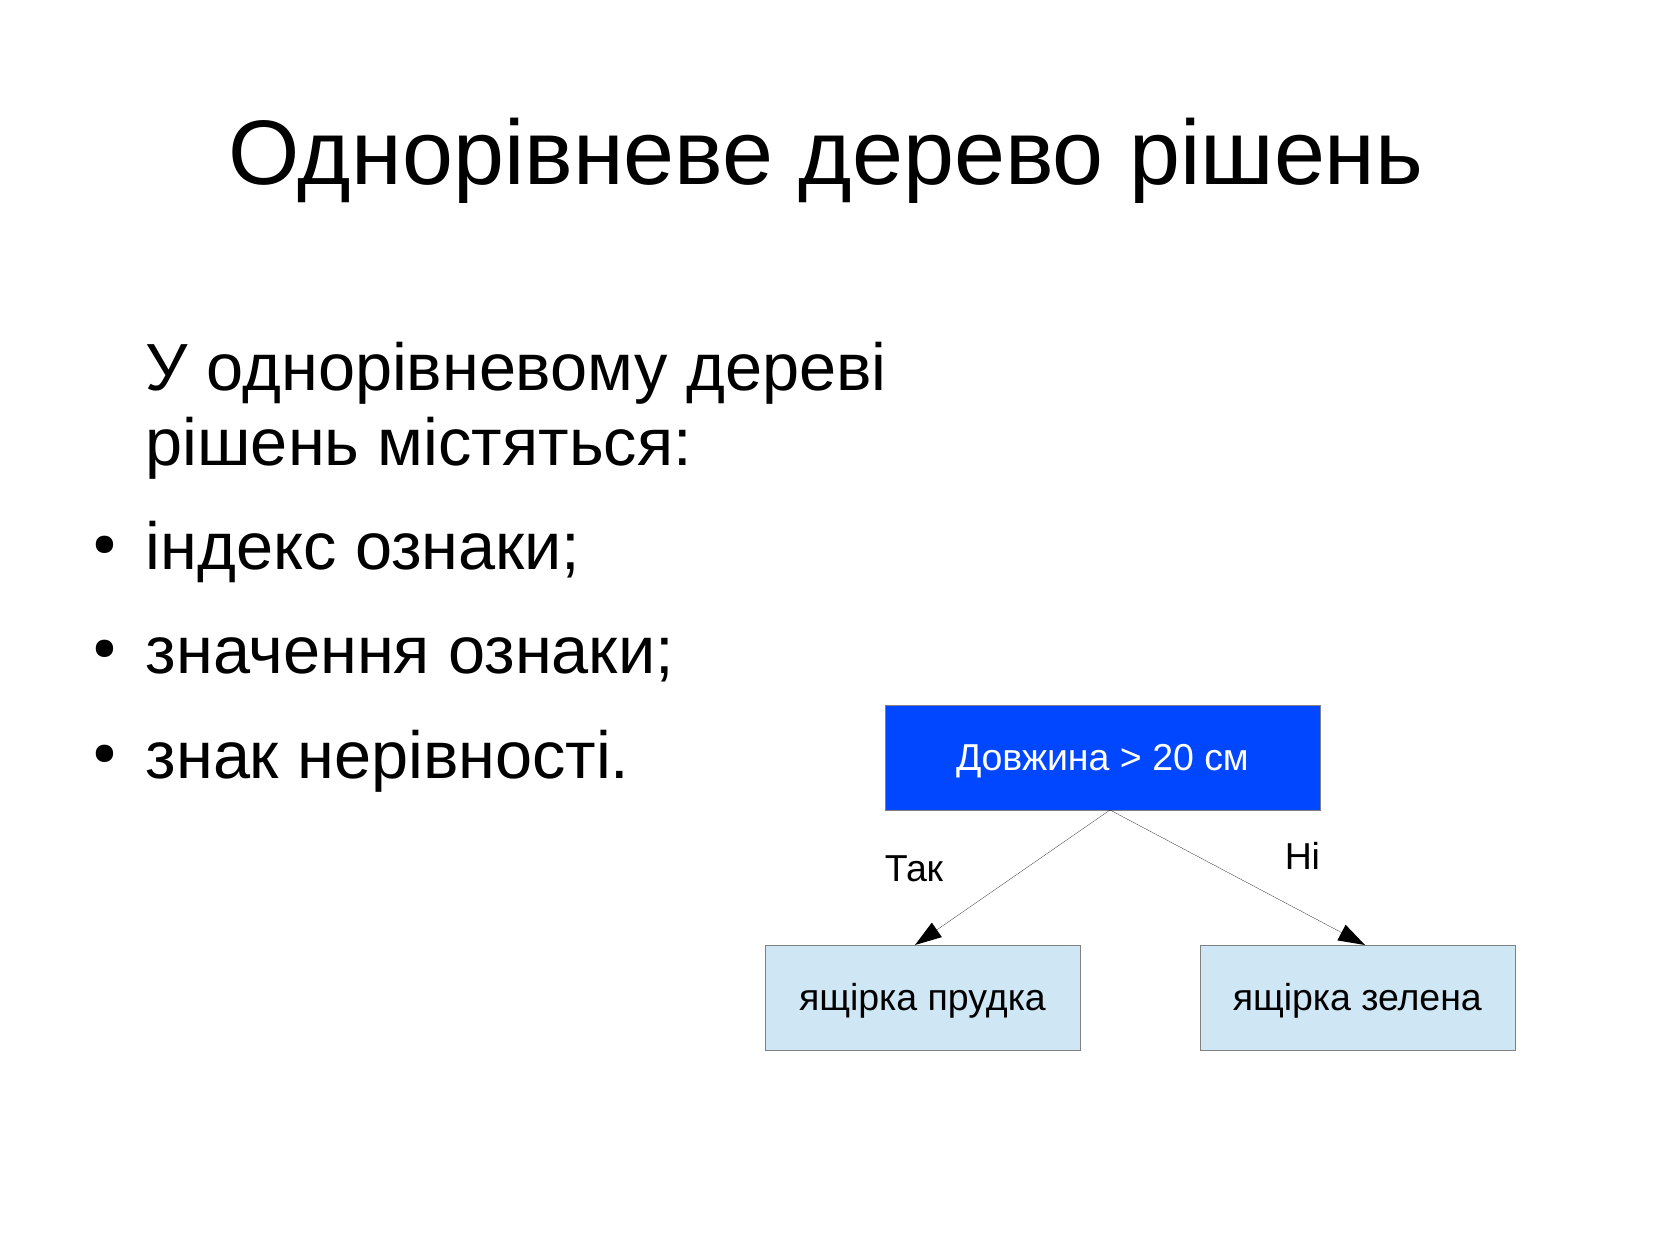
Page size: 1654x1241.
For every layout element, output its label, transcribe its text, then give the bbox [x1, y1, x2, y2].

text_box Ні [1270, 828, 1336, 886]
title Однорівневе дерево рішень [82, 49, 1571, 257]
text_box ящірка зелена [1200, 945, 1516, 1051]
text_box Так [870, 840, 959, 897]
text_box ящірка прудка [765, 945, 1081, 1051]
list У однорівневому дереві рішень містяться: індекс ознаки; значення ознаки; знак нерівності. [75, 330, 968, 1050]
text_box Довжина > 20 см [885, 705, 1321, 811]
